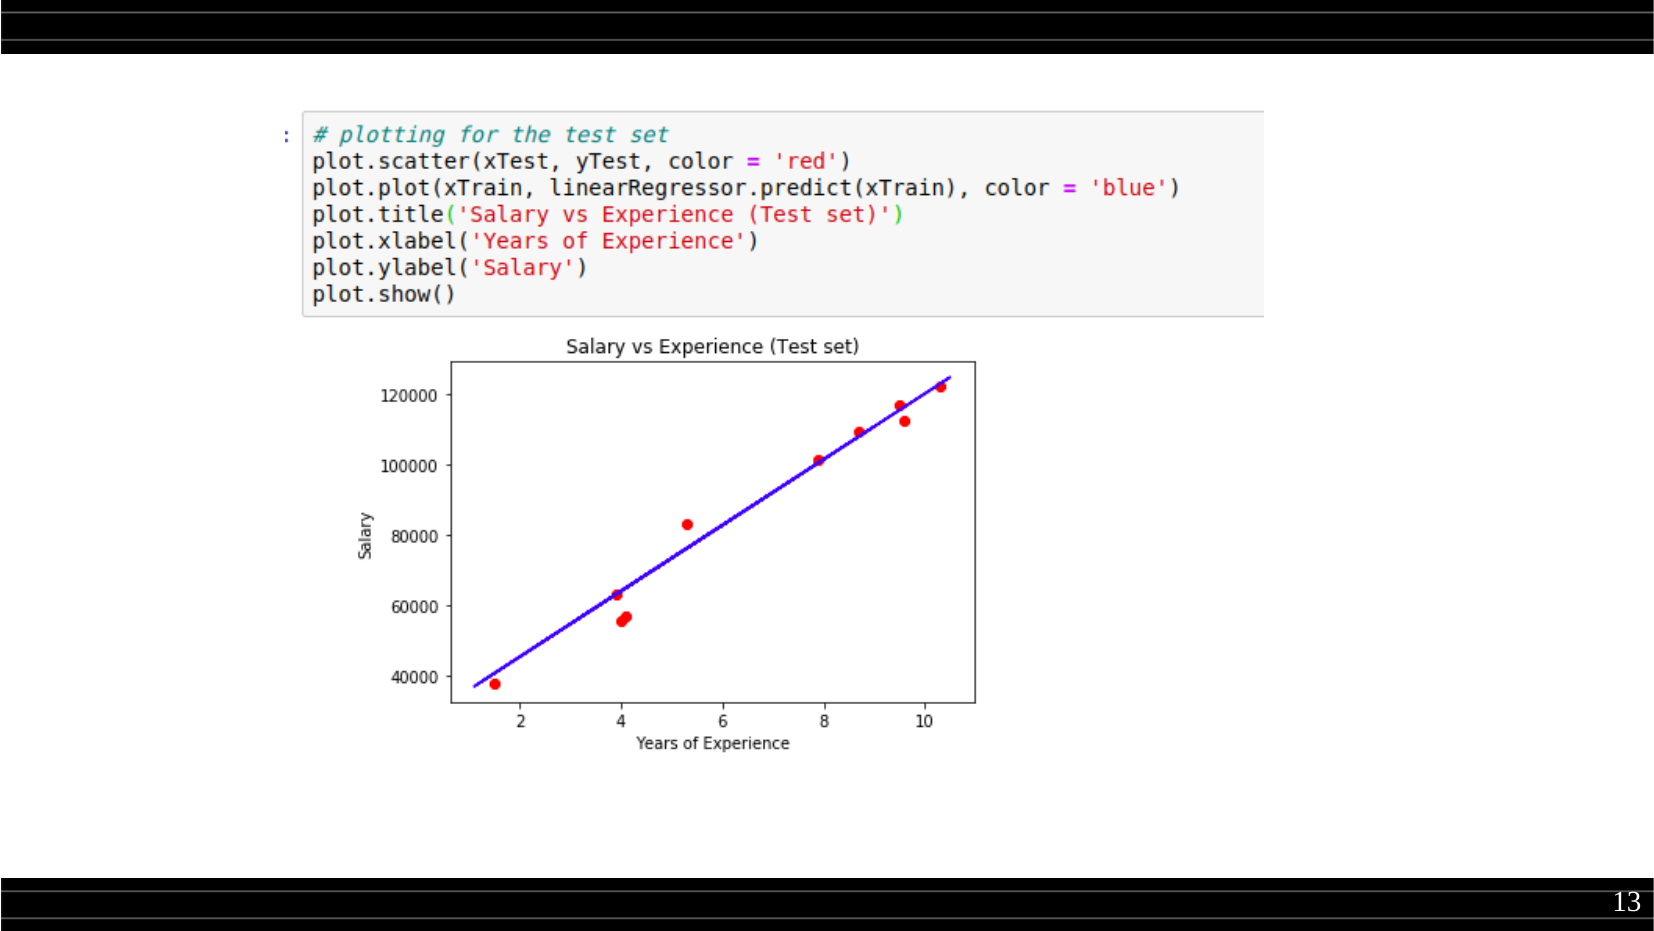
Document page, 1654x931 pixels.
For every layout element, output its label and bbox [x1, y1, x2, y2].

picture [1, 878, 1654, 931]
picture [285, 108, 1264, 766]
picture [1, 0, 1654, 54]
